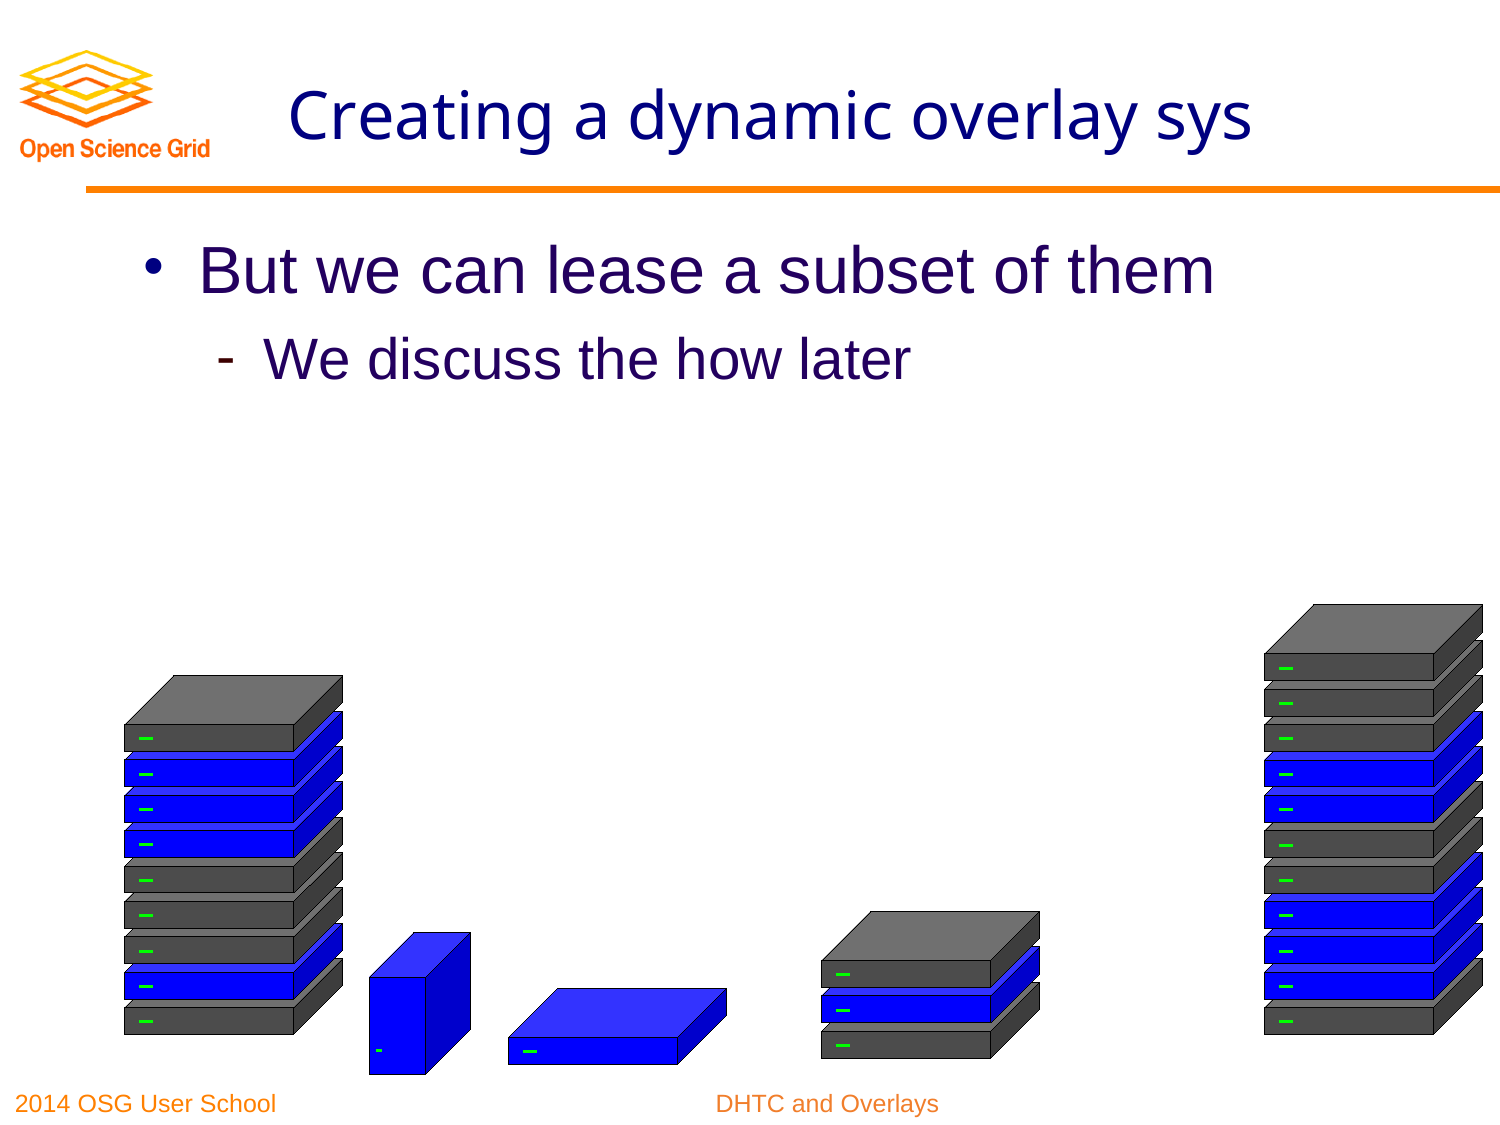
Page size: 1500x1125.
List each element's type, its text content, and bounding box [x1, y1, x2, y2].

text_box [124, 923, 343, 1000]
text_box [1264, 817, 1483, 894]
text_box [369, 932, 471, 1075]
text_box [124, 887, 343, 964]
text_box [124, 817, 343, 893]
text_box [821, 911, 1040, 988]
text_box [124, 852, 343, 929]
list But we can lease a subset of them We discuss the how later [127, 218, 1473, 962]
picture [0, 27, 201, 179]
text_box [1264, 640, 1483, 717]
title Creating a dynamic overlay sys [201, 18, 1342, 207]
text_box [1264, 604, 1483, 681]
text_box [1264, 852, 1483, 929]
text_box [1264, 781, 1483, 858]
text_box [508, 988, 727, 1065]
text_box [124, 781, 343, 858]
text_box [124, 746, 343, 823]
text_box [1264, 711, 1483, 787]
text_box [124, 711, 343, 787]
text_box [1264, 675, 1483, 752]
text_box [1264, 923, 1483, 1000]
text_box [821, 982, 1040, 1059]
text_box [124, 675, 343, 752]
text_box [821, 946, 1040, 1023]
text_box [1264, 746, 1483, 823]
text_box [1264, 887, 1483, 964]
text_box [1264, 958, 1483, 1035]
text_box [124, 958, 343, 1035]
